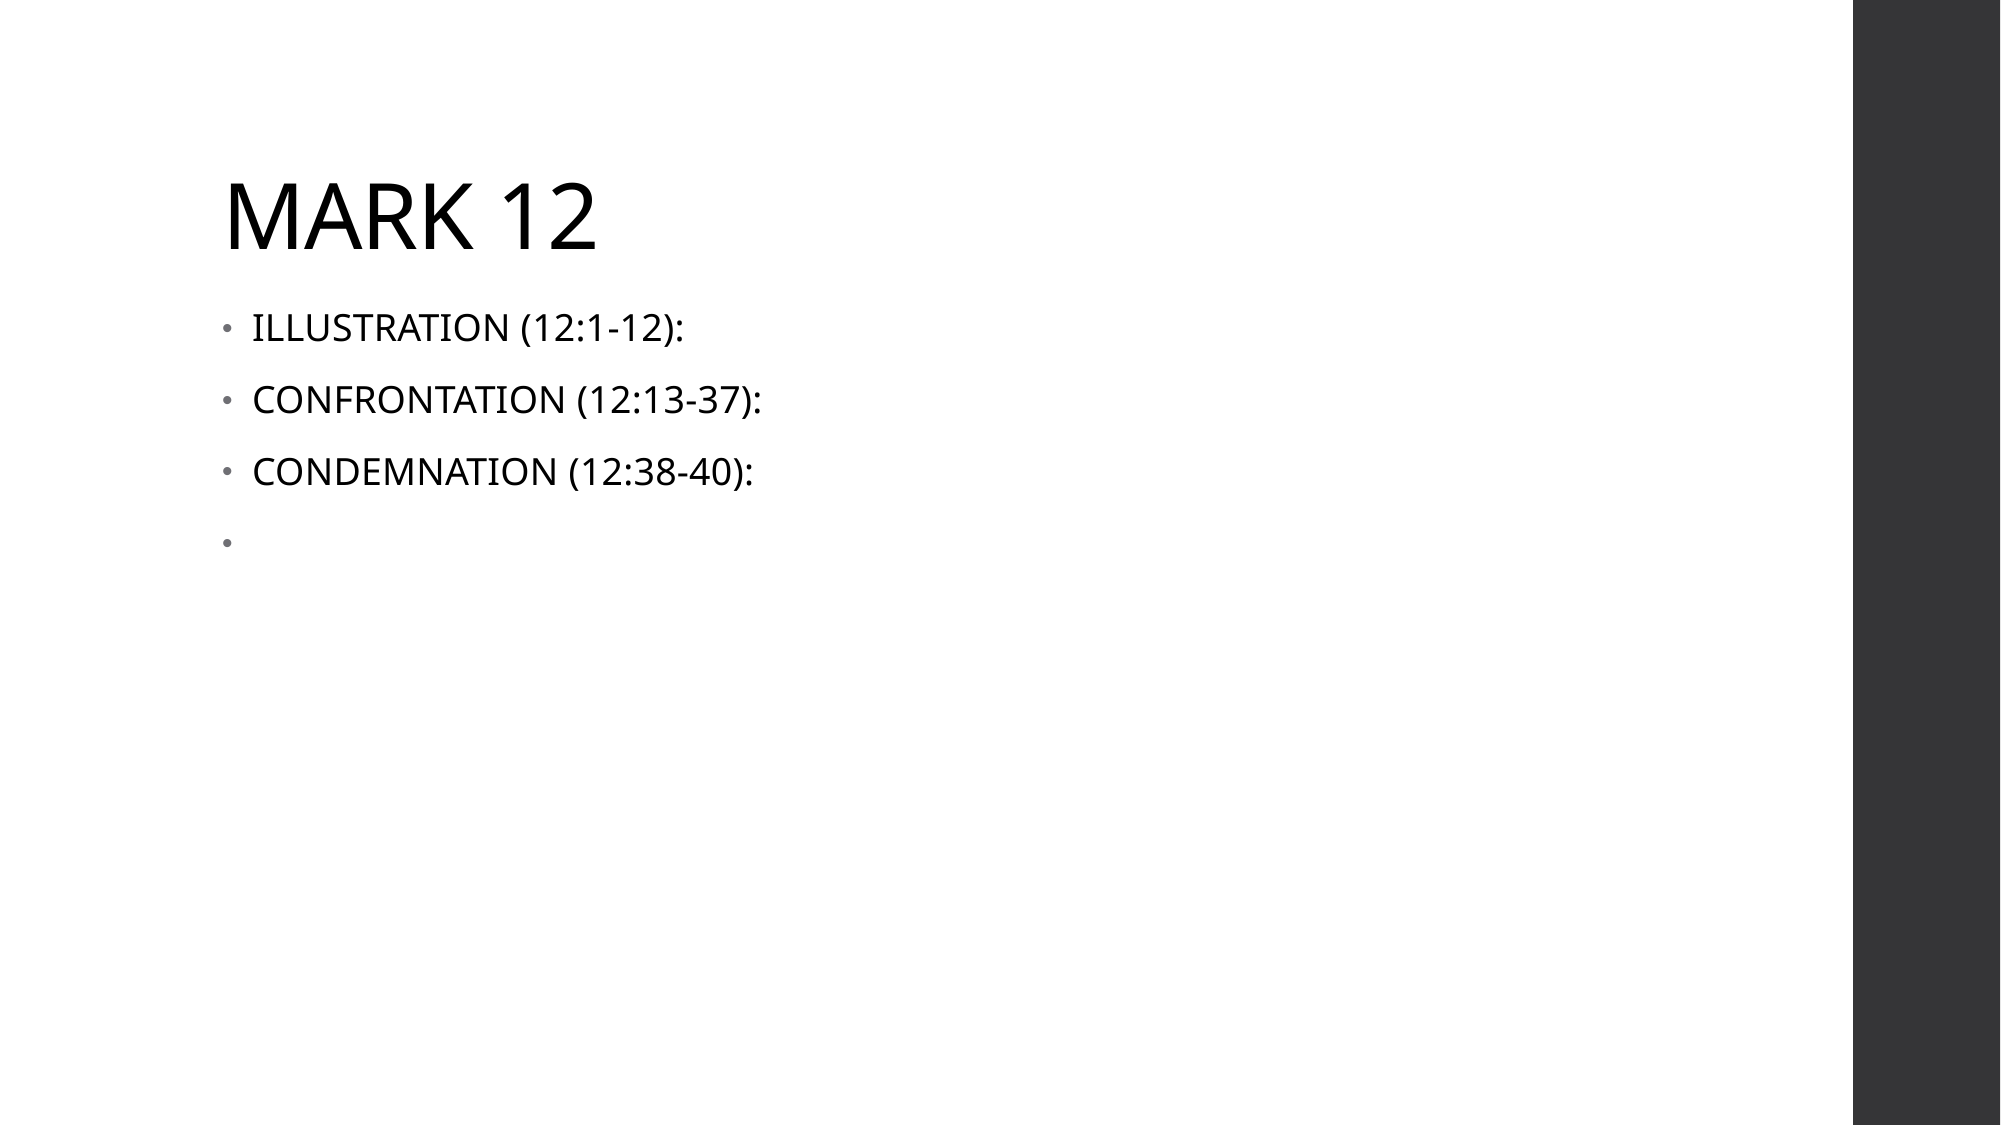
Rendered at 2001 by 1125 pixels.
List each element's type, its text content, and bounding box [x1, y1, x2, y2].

list ILLUSTRATION (12:1-12): CONFRONTATION (12:13-37): CONDEMNATION (12:38-40): [206, 299, 1617, 1014]
title MARK 12 [206, 60, 1797, 278]
